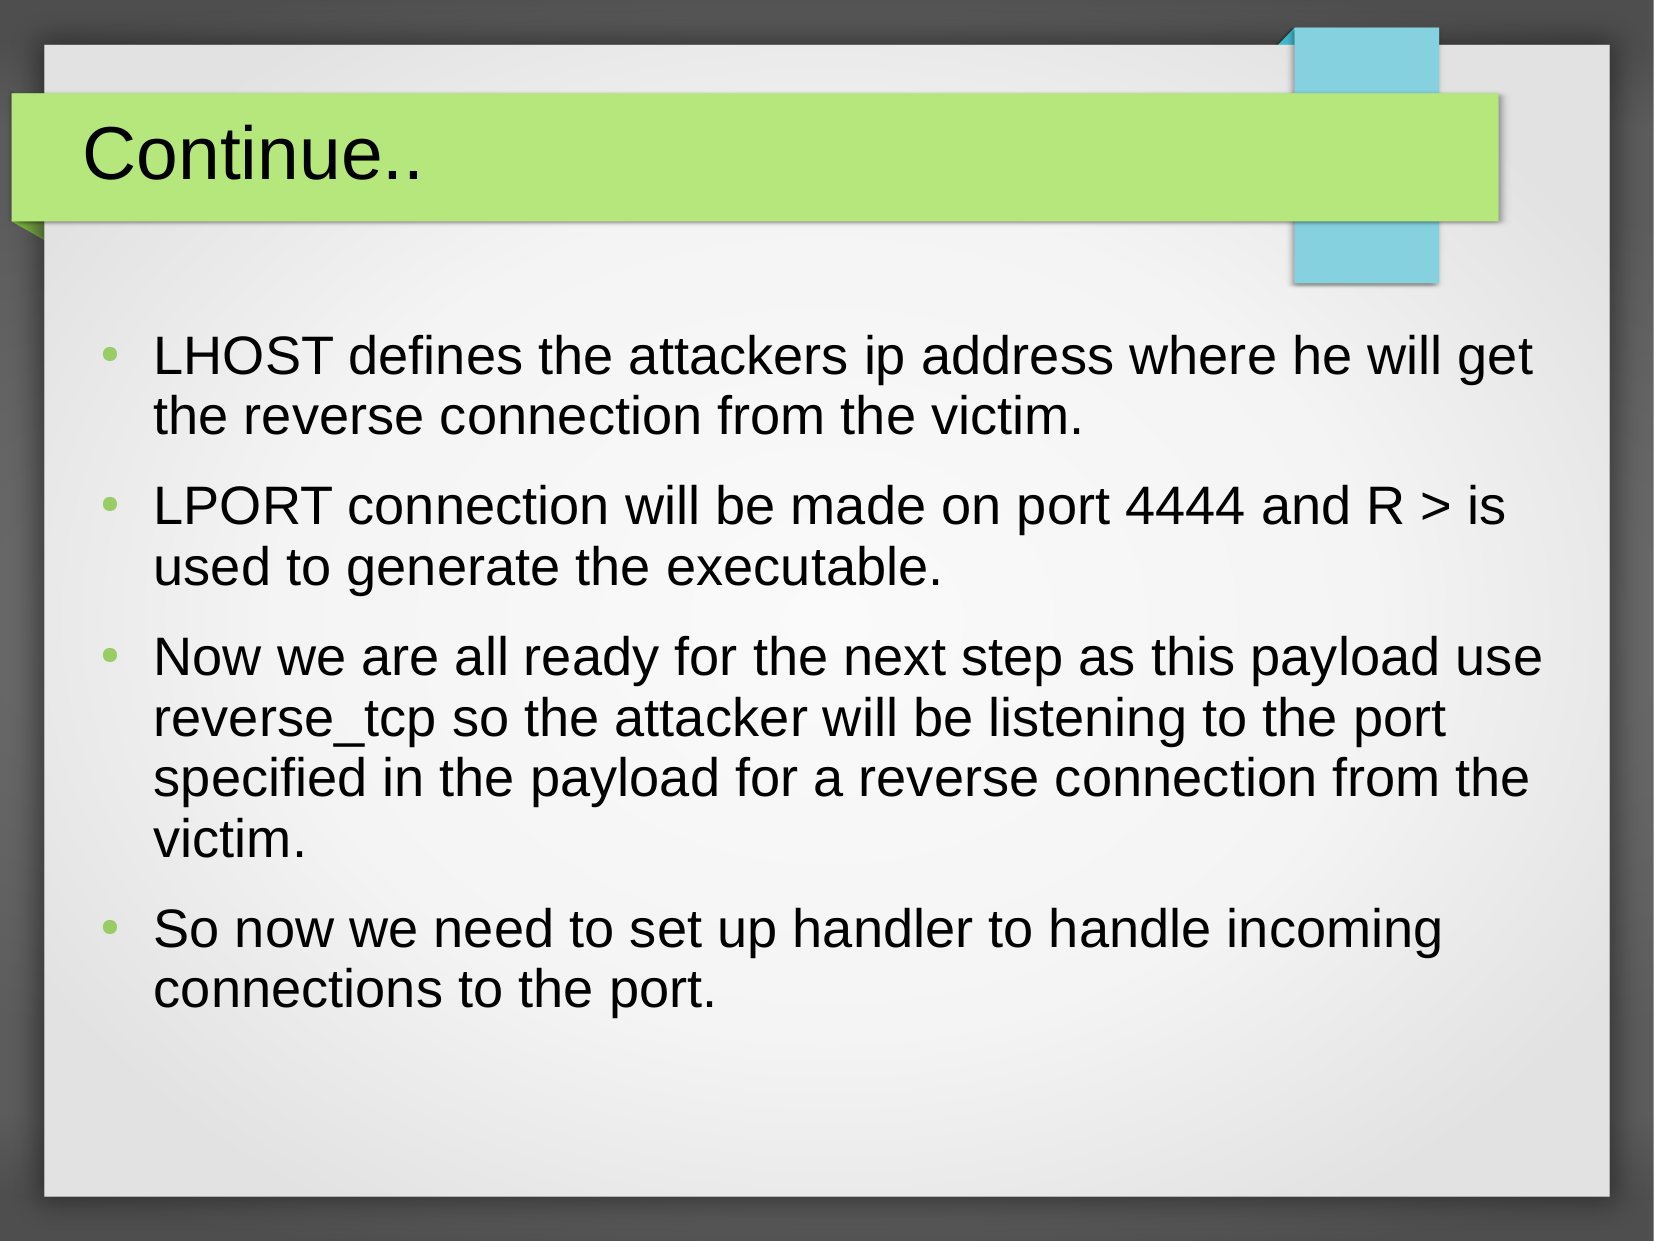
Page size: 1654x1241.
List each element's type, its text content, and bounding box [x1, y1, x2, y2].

title Continue.. [82, 94, 1264, 213]
list LHOST defines the attackers ip address where he will get the reverse connection from the victim. LPORT connection will be made on port 4444 and R > is used to generate the executable. Now we are all ready for the next step as this payload use reverse_tcp so the attacker will be listening to the port specified in the payload for a reverse connection from the victim. So now we need to set up handler to handle incoming connections to the port. [82, 325, 1571, 1045]
picture [0, 0, 1654, 1241]
